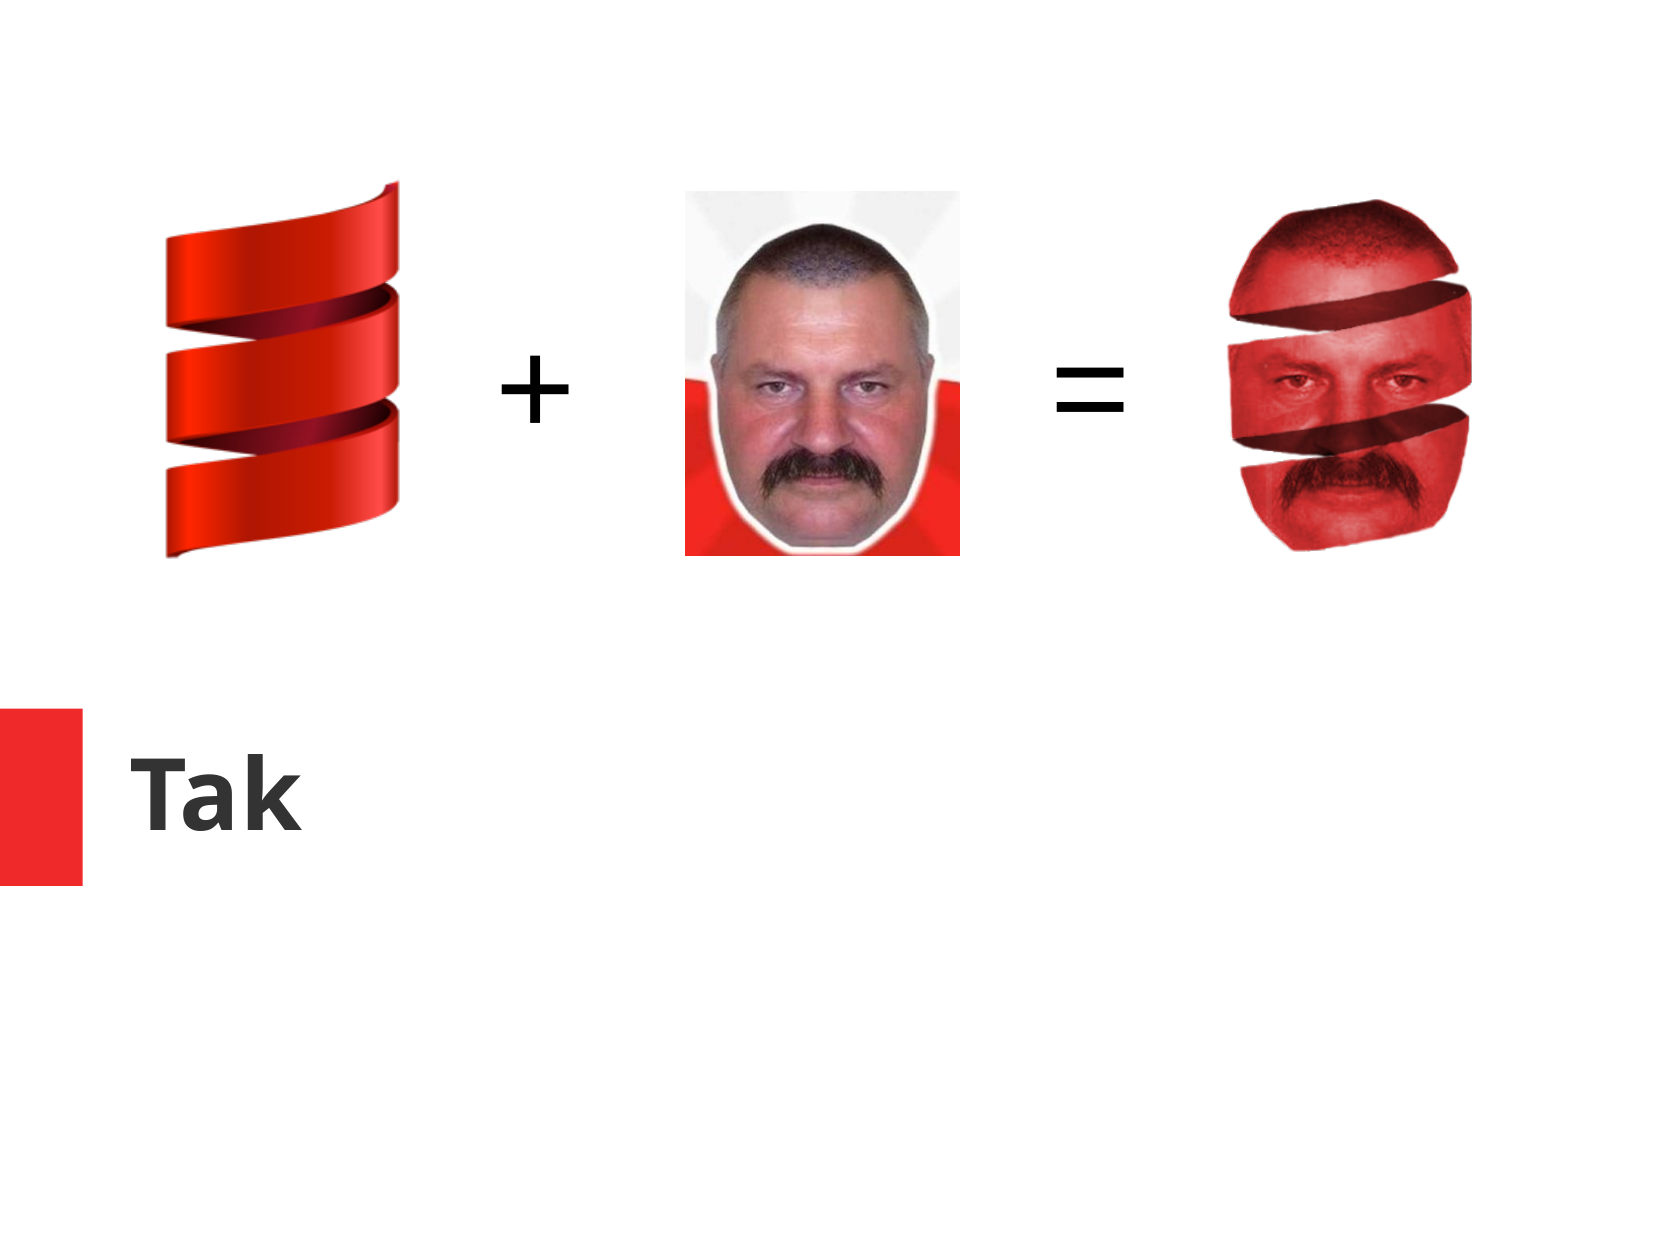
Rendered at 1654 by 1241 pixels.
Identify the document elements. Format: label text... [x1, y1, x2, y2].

picture [1169, 191, 1537, 560]
text_box + [480, 303, 591, 473]
text_box = [1035, 303, 1146, 473]
picture [685, 191, 960, 556]
title Tak [129, 673, 1536, 910]
picture [141, 177, 403, 562]
